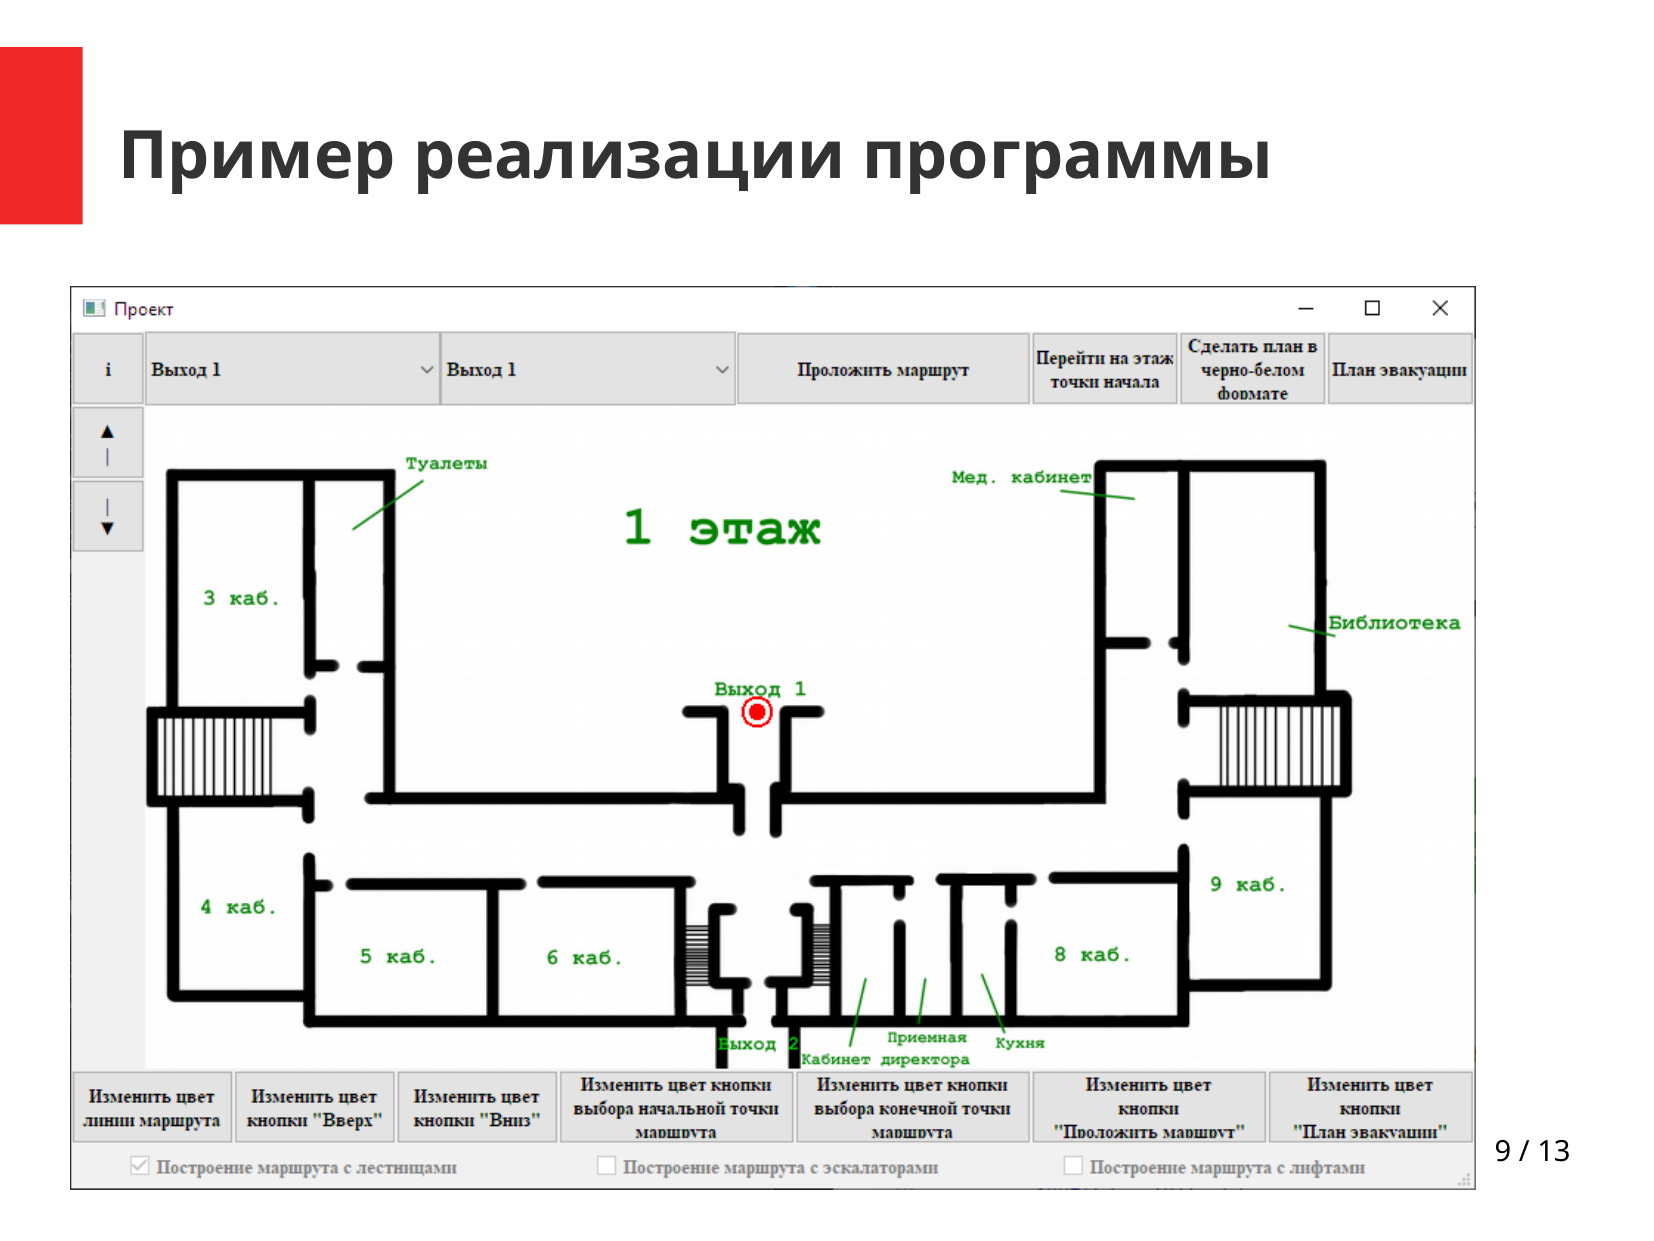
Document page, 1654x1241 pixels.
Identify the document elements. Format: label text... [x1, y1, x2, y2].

title Пример реализации программы [118, 27, 1571, 278]
picture [70, 286, 1476, 1190]
